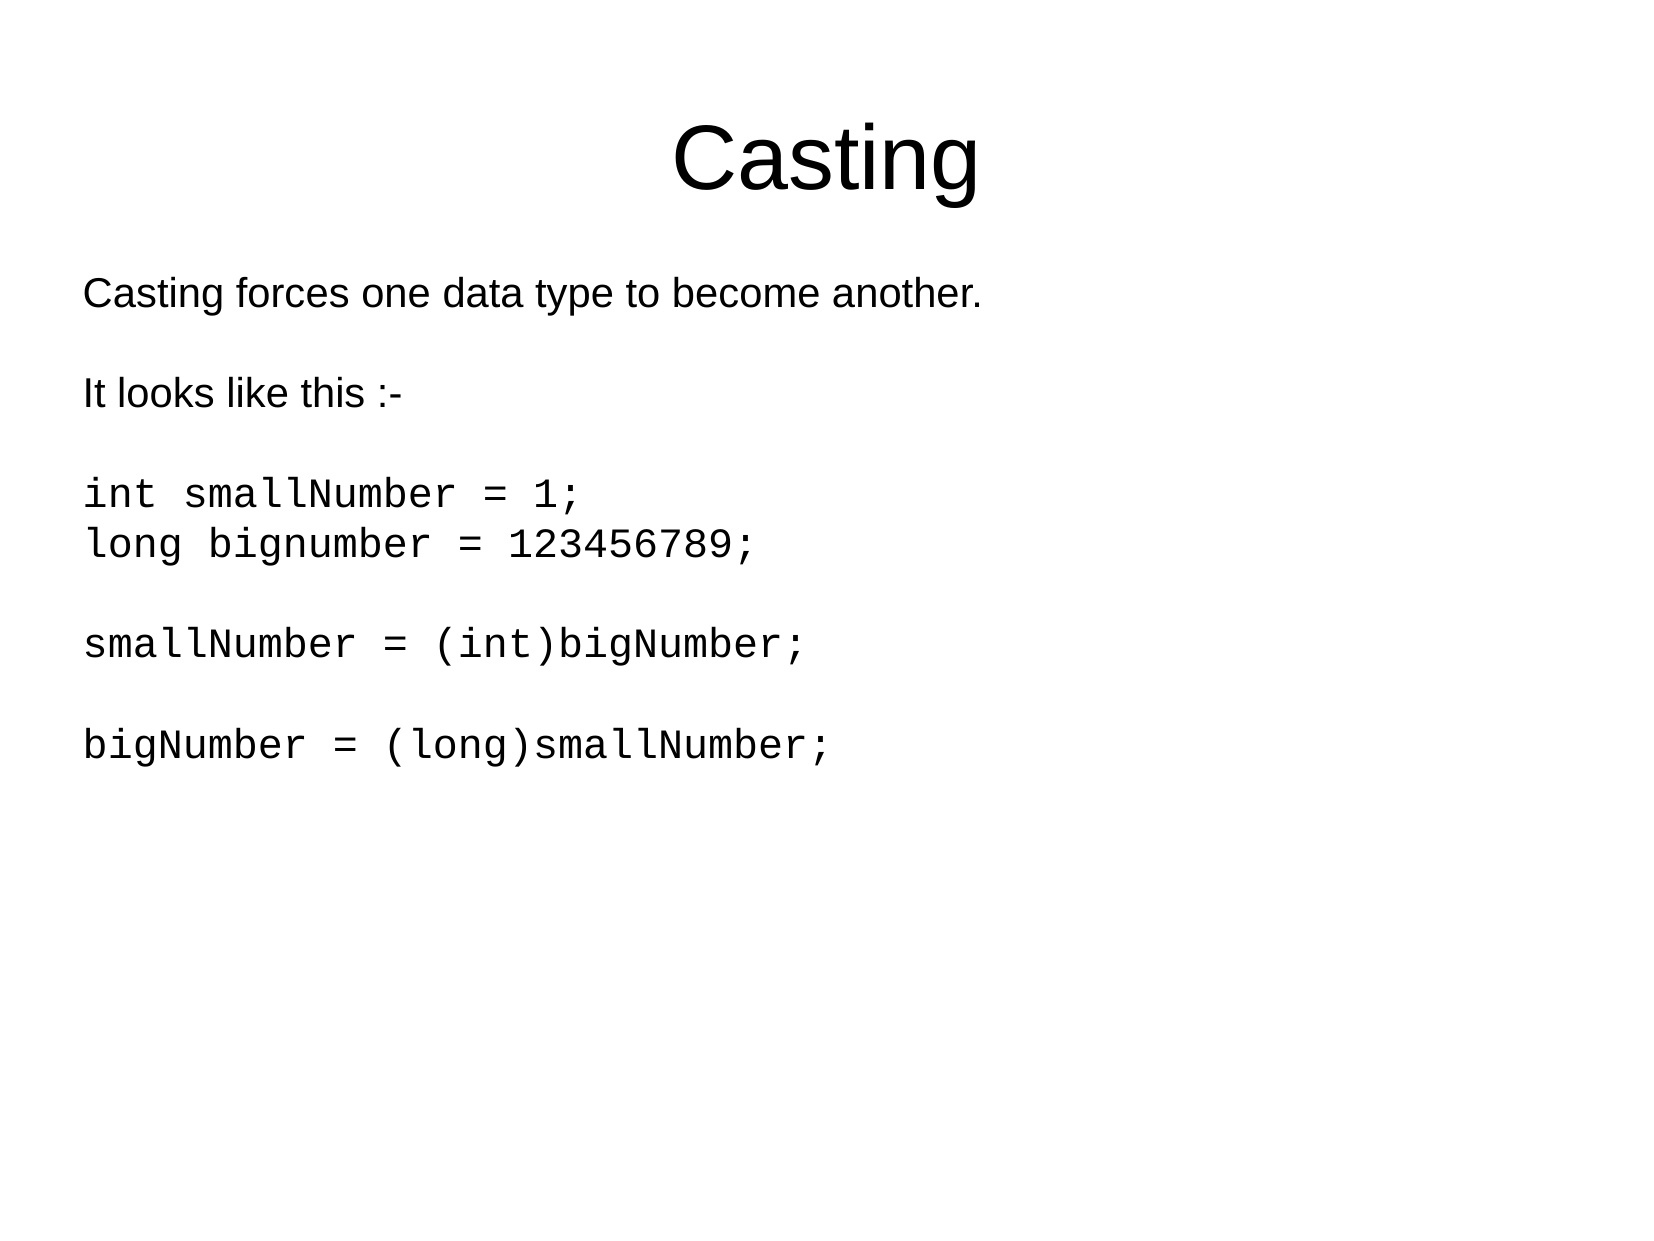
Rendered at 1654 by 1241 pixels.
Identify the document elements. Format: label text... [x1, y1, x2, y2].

text_box Casting forces one data type to become another. It looks like this :- int smallNumber = 1; long bignumber = 123456789; smallNumber = (int)bigNumber; bigNumber = (long)smallNumber; [82, 265, 1595, 1158]
subtitle [82, 49, 1571, 257]
